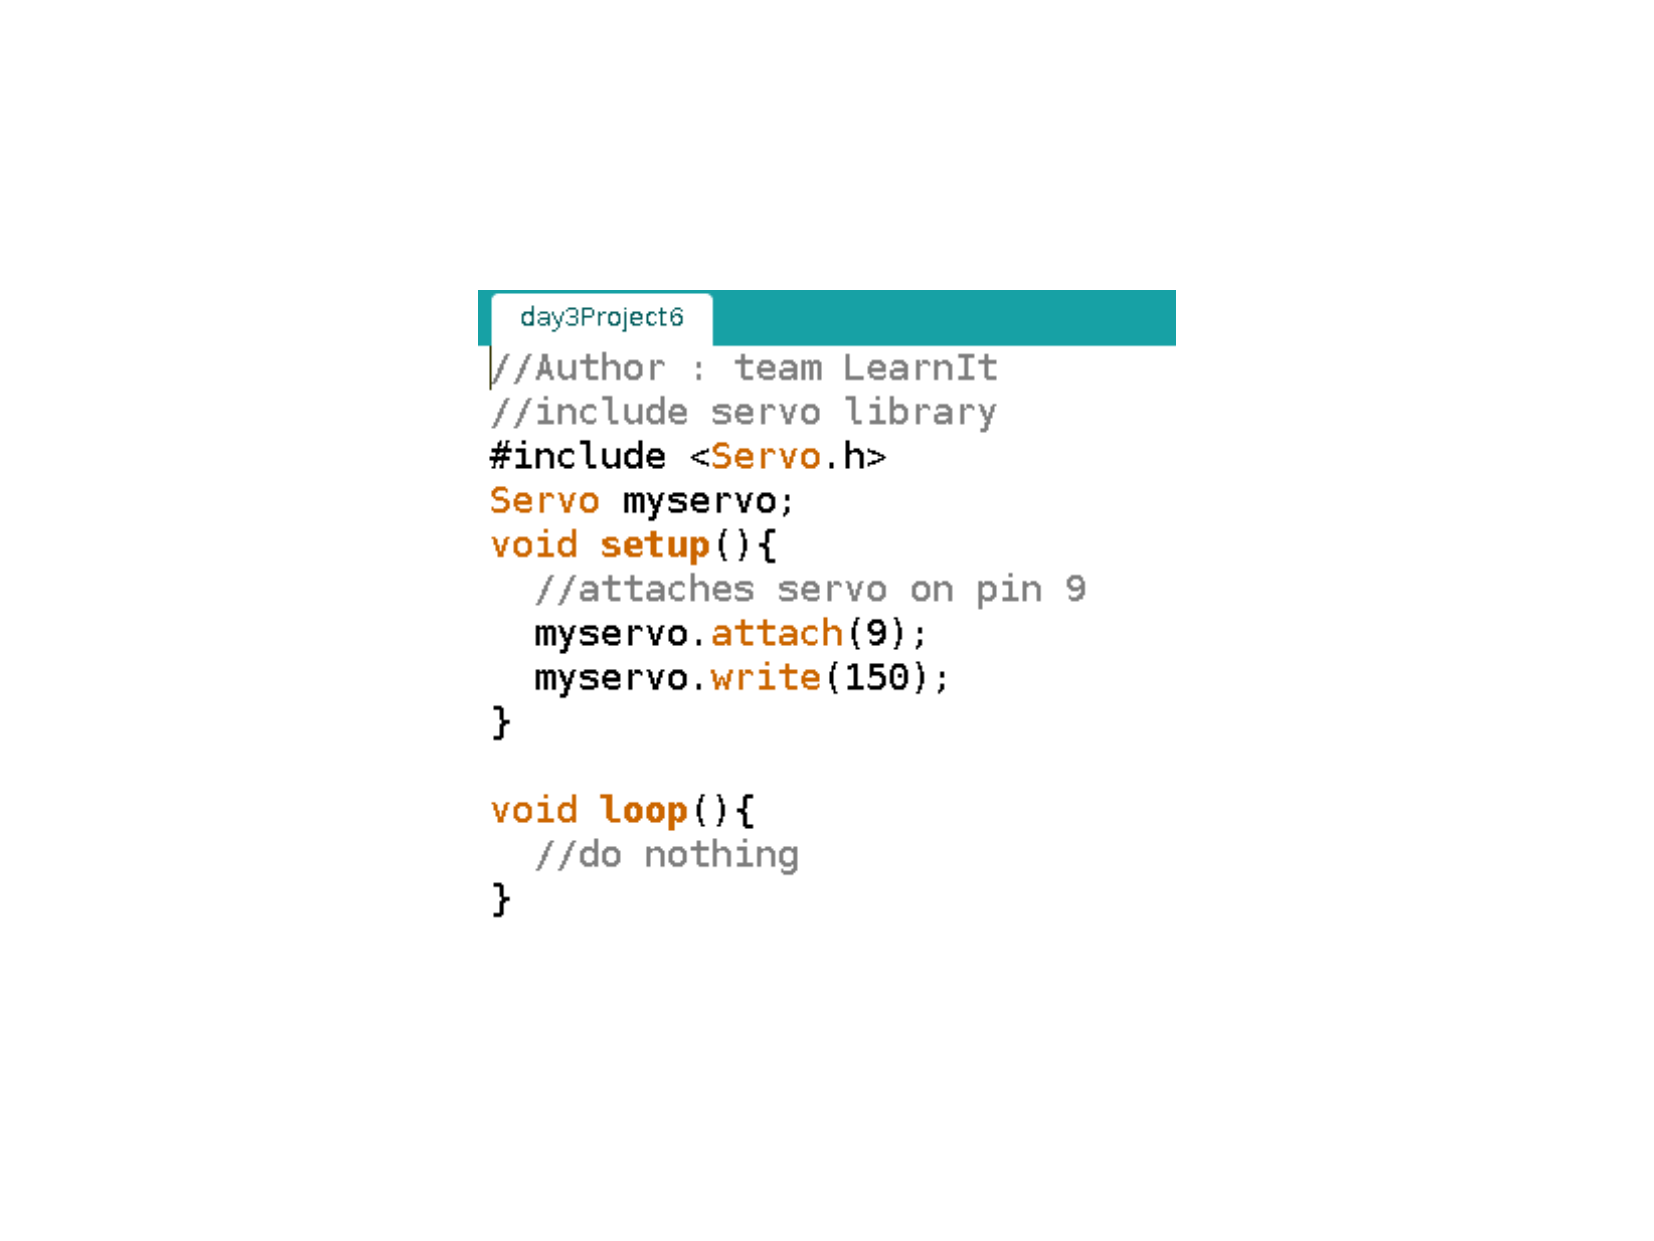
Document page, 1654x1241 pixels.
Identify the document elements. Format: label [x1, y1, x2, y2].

picture [478, 290, 1176, 1010]
